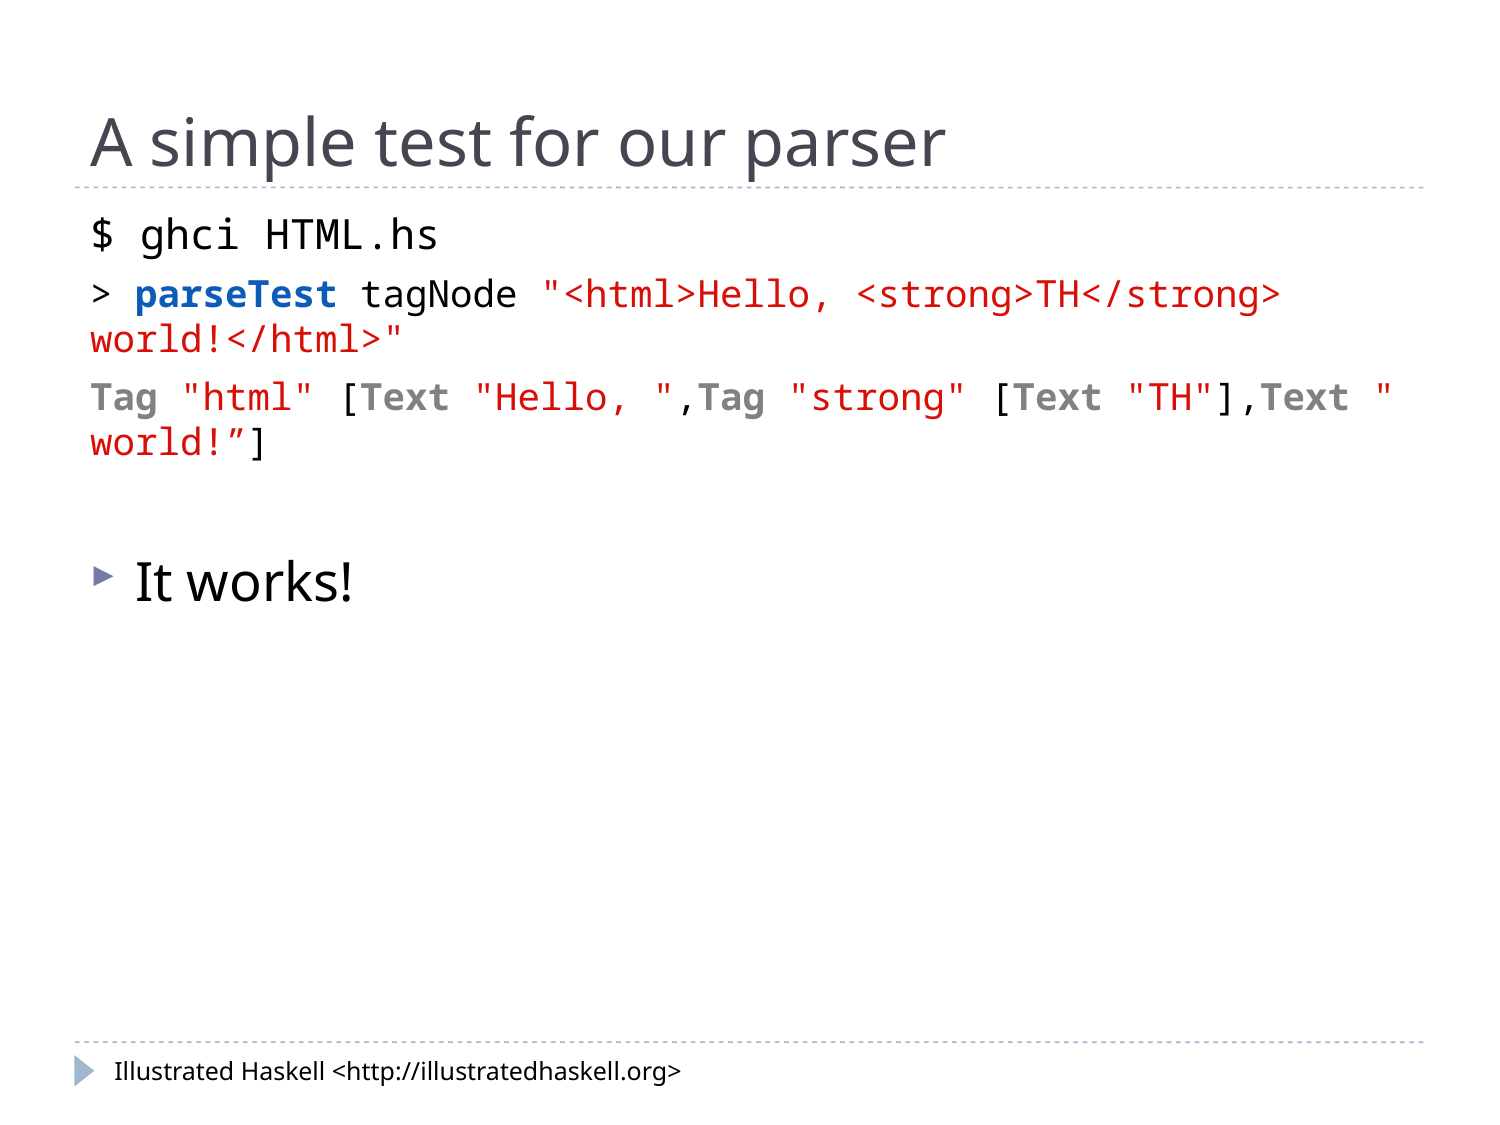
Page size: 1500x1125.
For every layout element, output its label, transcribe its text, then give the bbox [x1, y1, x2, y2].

title A simple test for our parser [75, 24, 1426, 188]
list $ ghci HTML.hs > parseTest tagNode "<html>Hello, <strong>TH</strong> world!</html>" Tag "html" [Text "Hello, ",Tag "strong" [Text "TH"],Text " world!”] It works! [75, 200, 1426, 1011]
